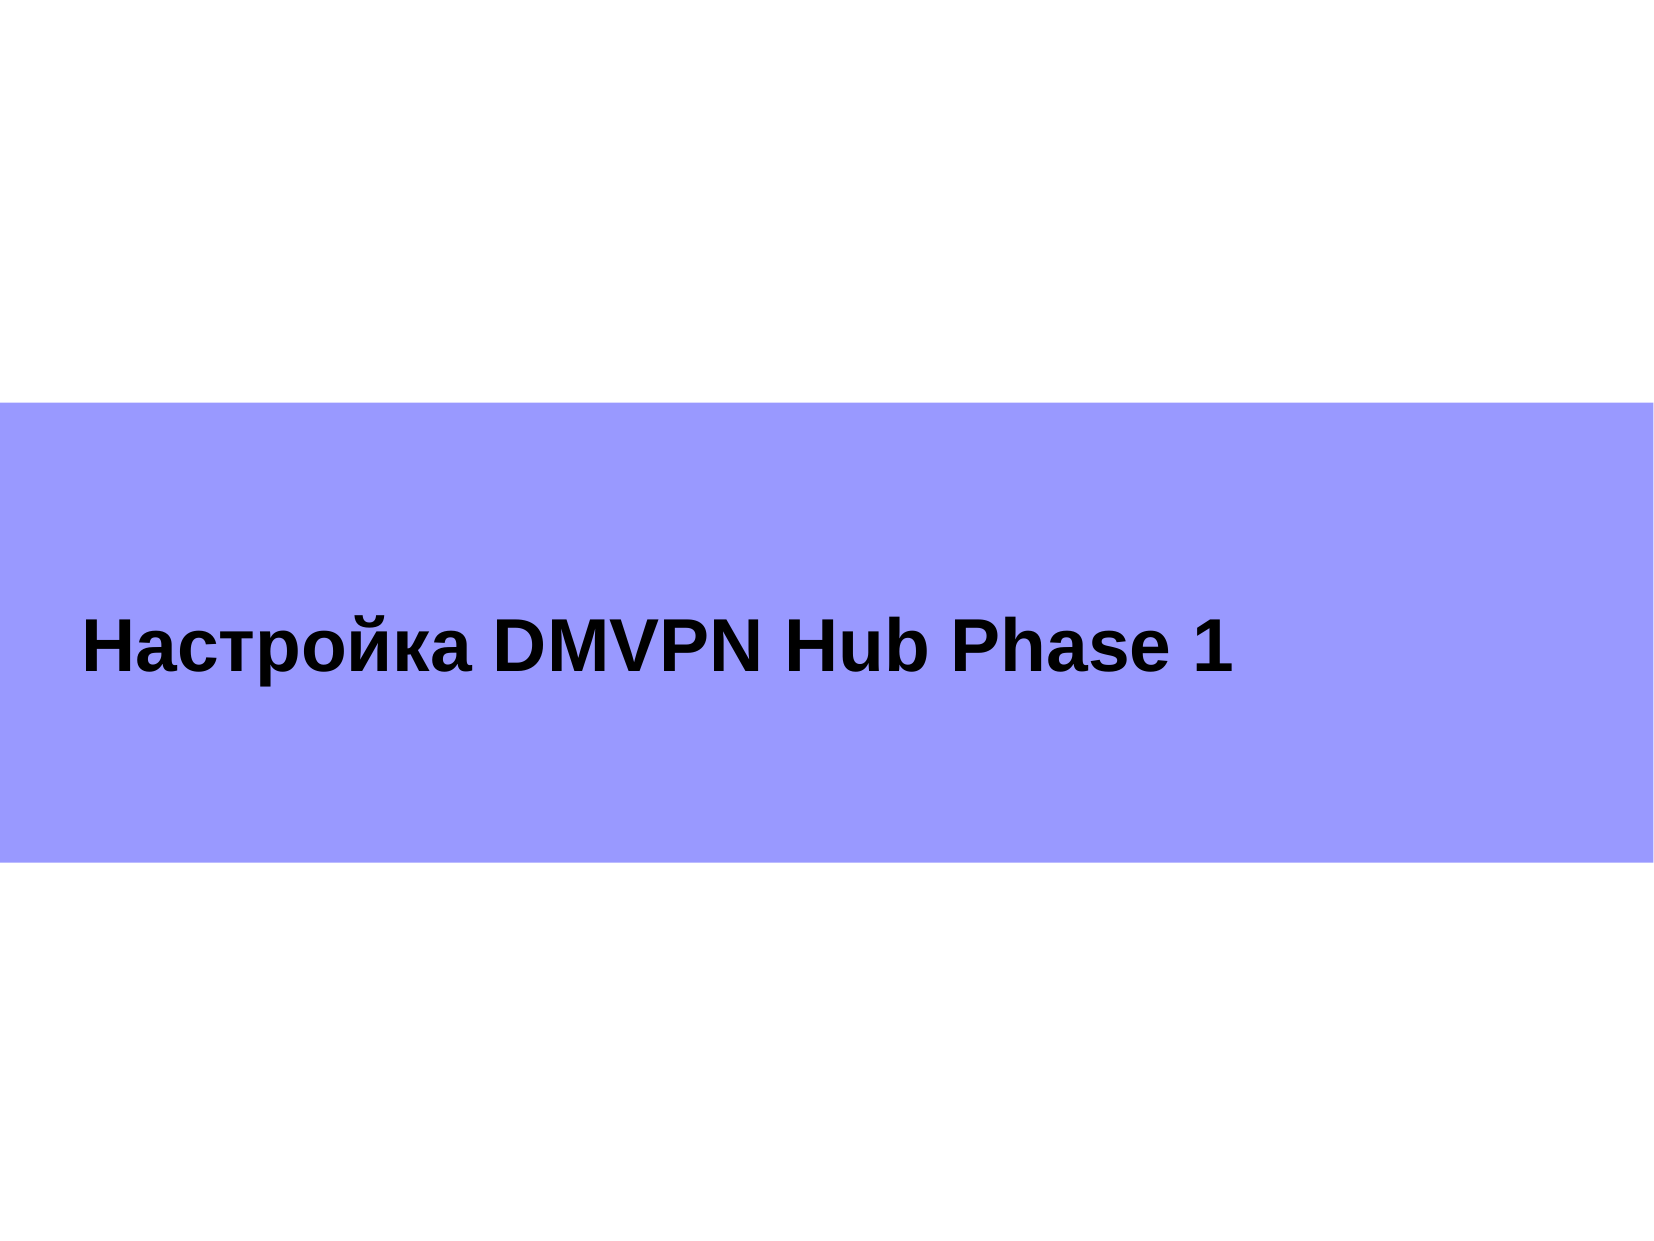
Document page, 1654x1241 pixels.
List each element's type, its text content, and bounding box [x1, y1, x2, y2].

text_box Настройка DMVPN Hub Phase 1 [67, 600, 1530, 772]
